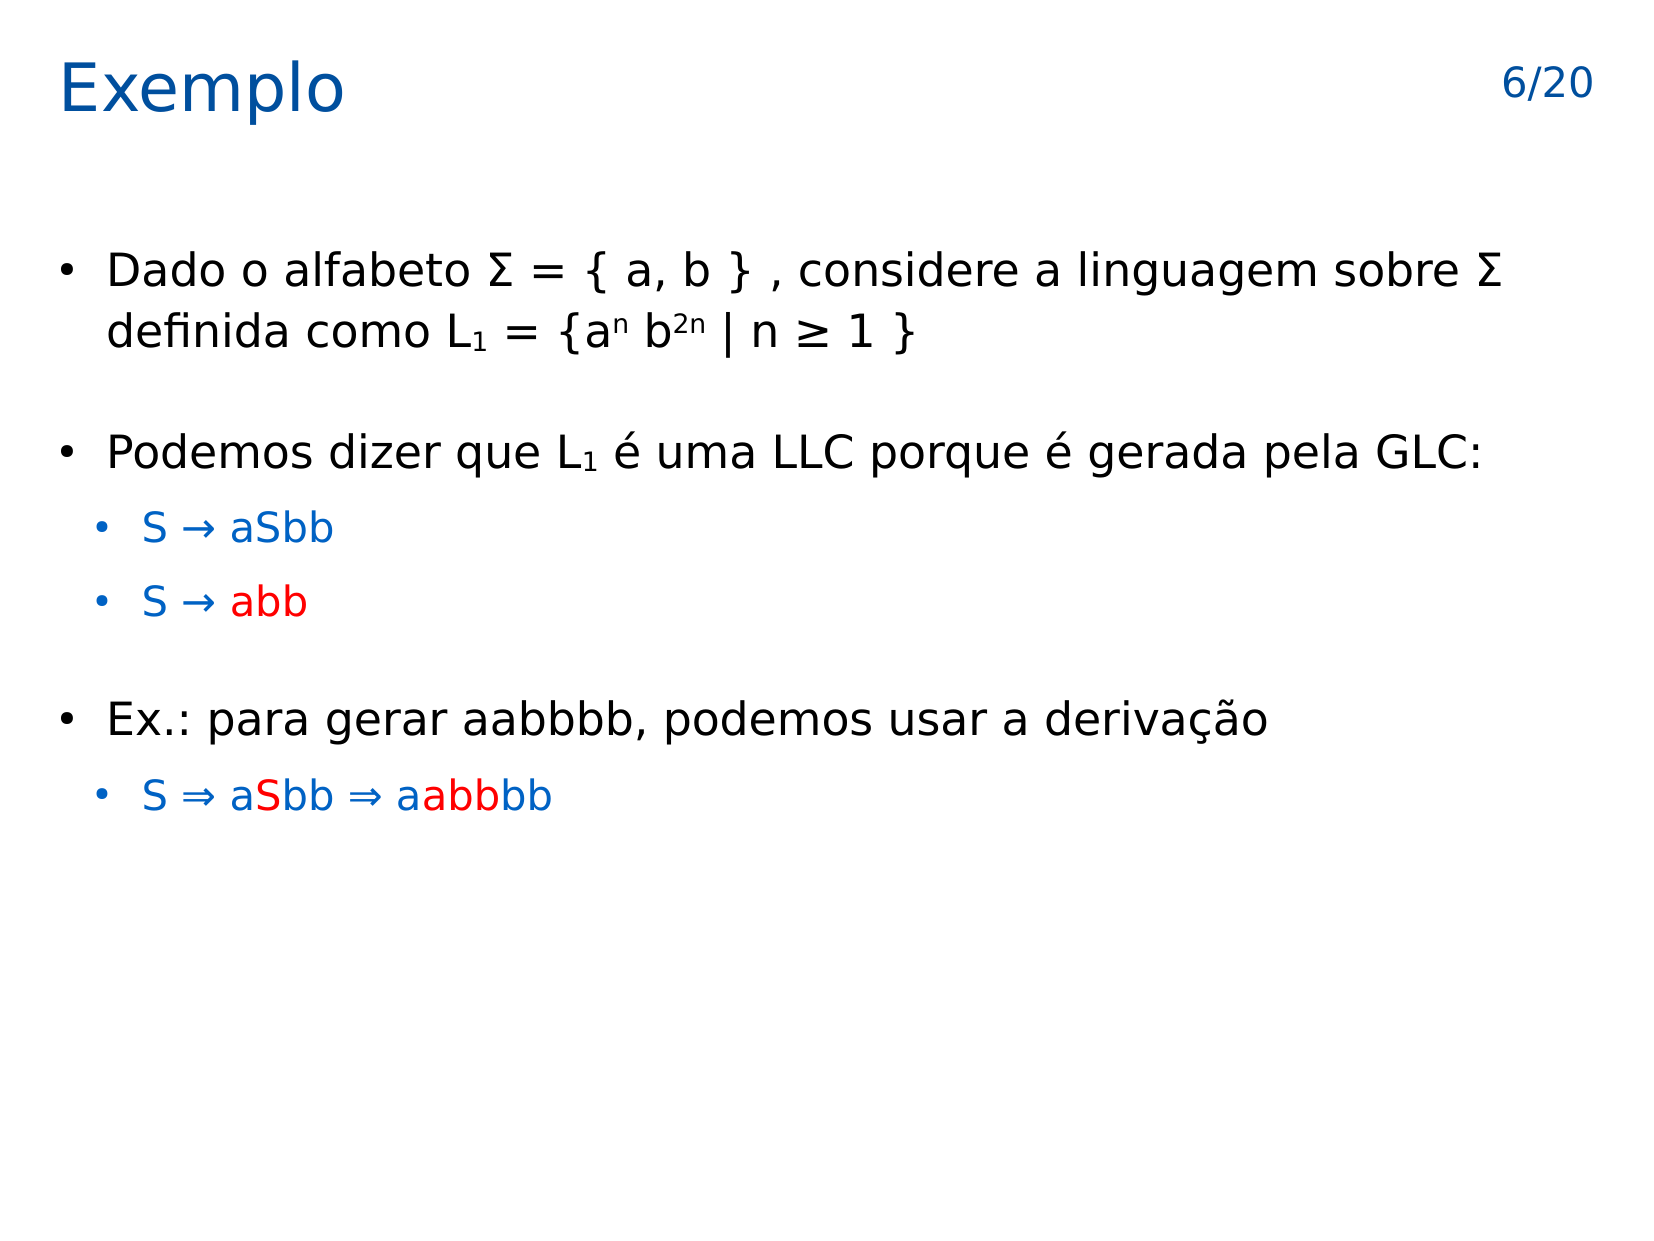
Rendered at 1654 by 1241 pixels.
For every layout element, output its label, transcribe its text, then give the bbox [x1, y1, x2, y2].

list Dado o alfabeto Σ = { a, b } , considere a linguagem sobre Σ definida como L1 = {an b2n | n ≥ 1 } Podemos dizer que L1 é uma LLC porque é gerada pela GLC: S → aSbb S → abb Ex.: para gerar aabbbb, podemos usar a derivação S ⇒ aSbb ⇒ aabbbb [59, 236, 1595, 1211]
title Exemplo [59, 29, 1625, 148]
